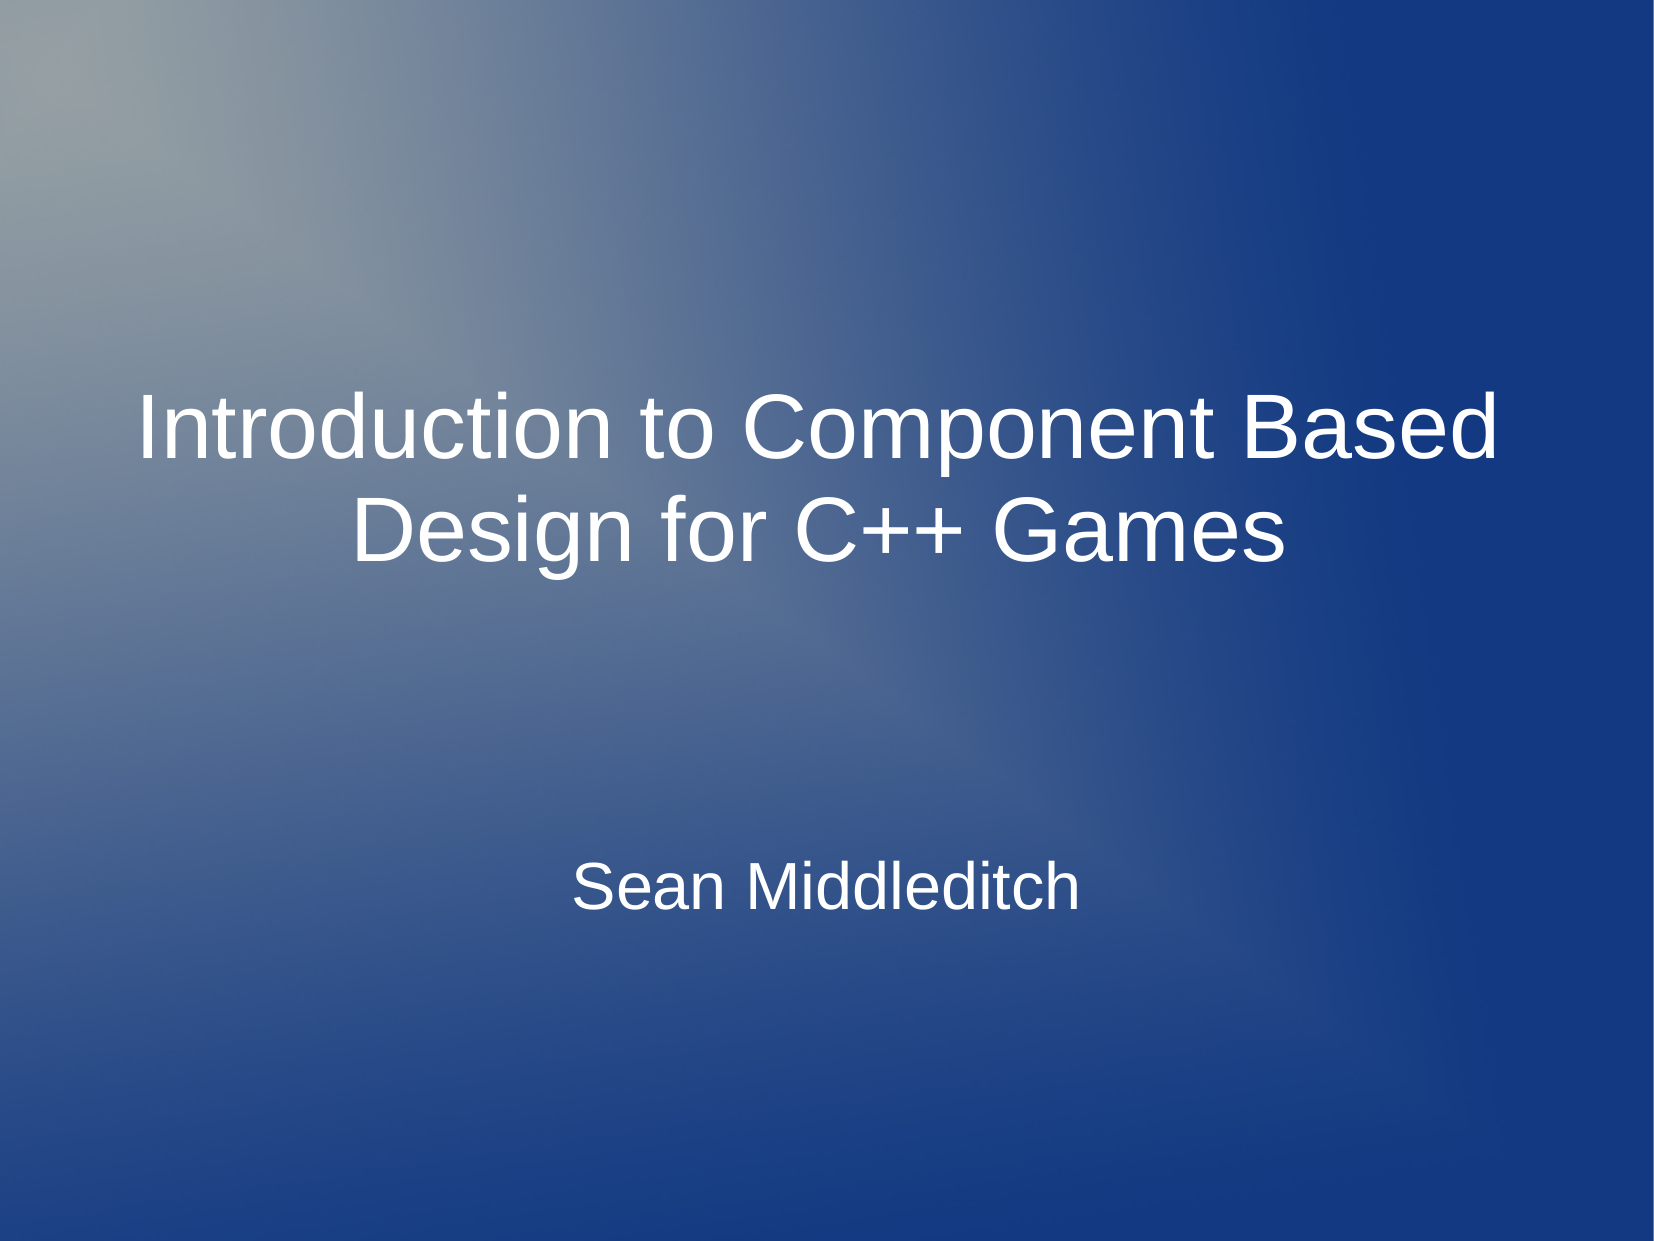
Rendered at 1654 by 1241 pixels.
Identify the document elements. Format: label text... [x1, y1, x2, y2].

picture [0, 0, 1654, 1241]
subtitle Sean Middleditch [82, 290, 1571, 1109]
title Introduction to Component Based Design for C++ Games [75, 375, 82, 583]
